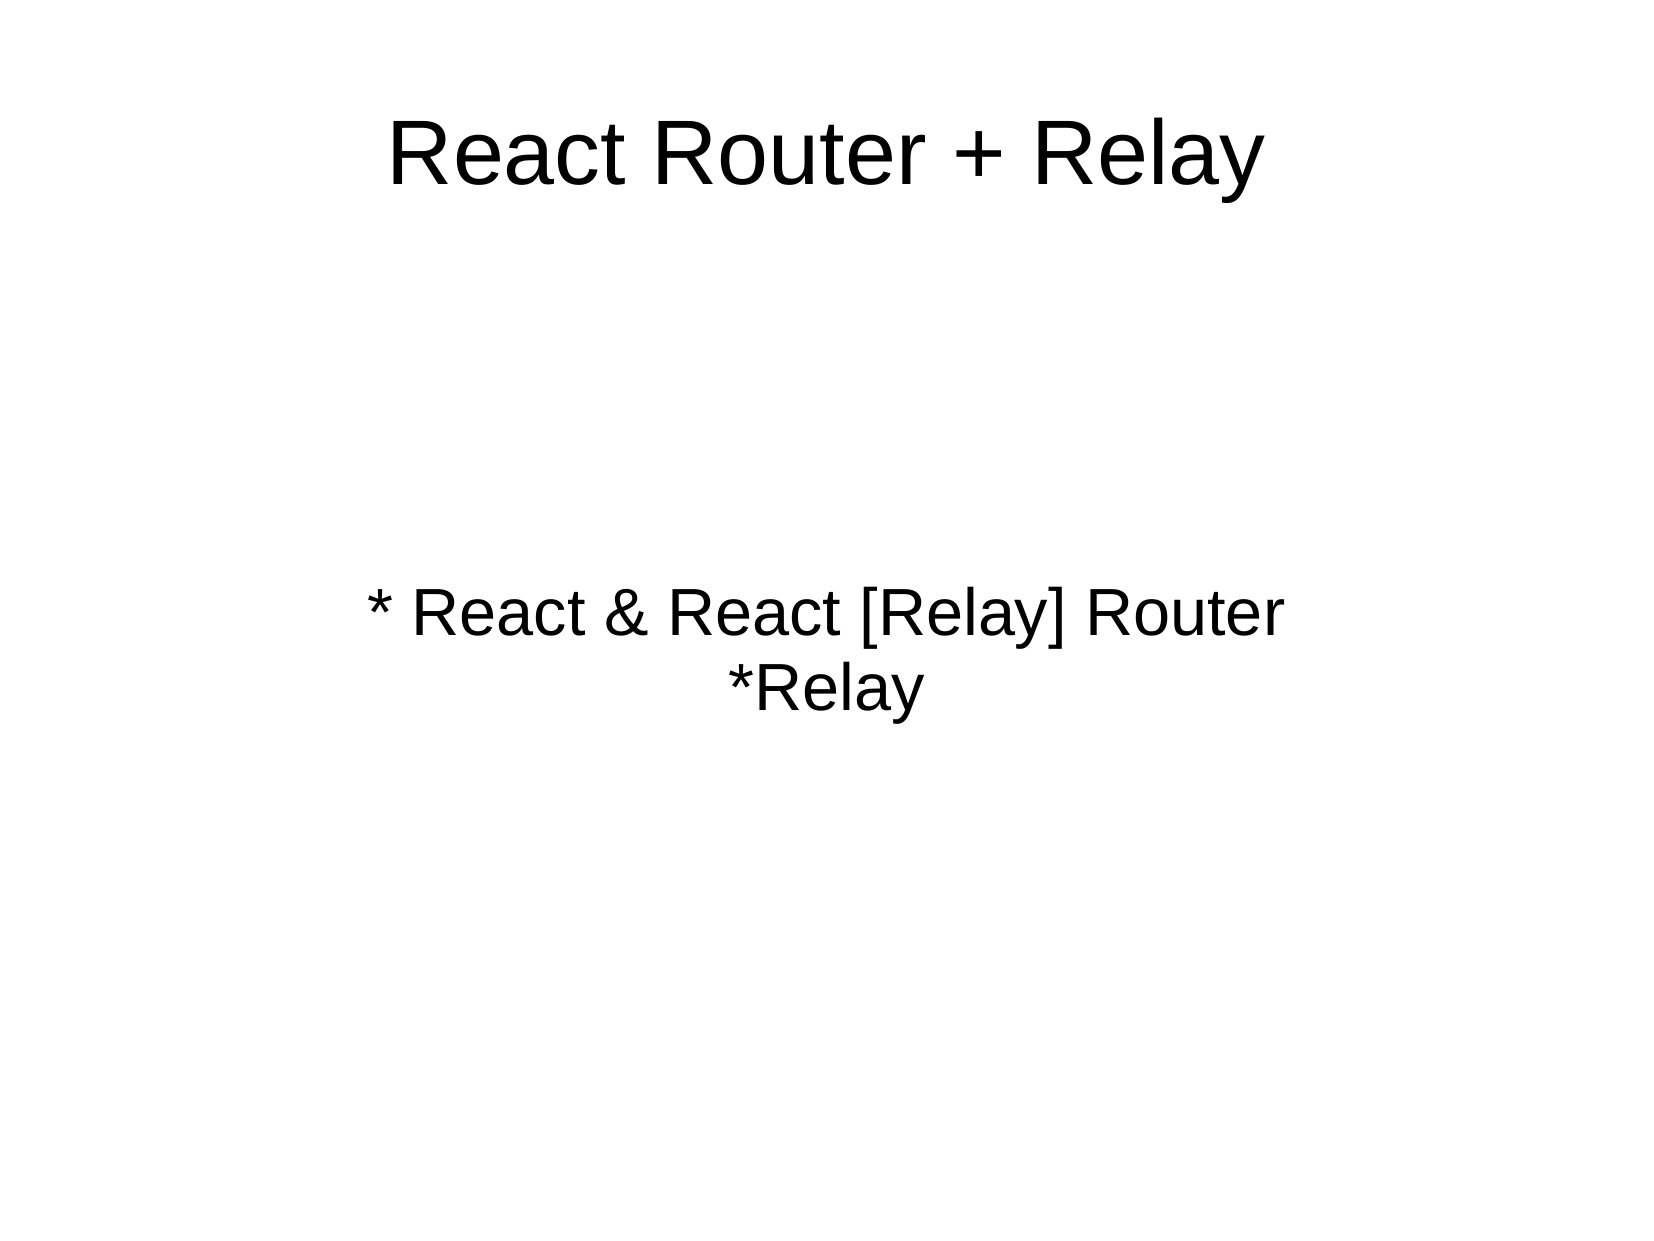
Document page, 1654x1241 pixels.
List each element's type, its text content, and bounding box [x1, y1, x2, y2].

title React Router + Relay [82, 49, 1571, 257]
subtitle * React & React [Relay] Router *Relay [82, 290, 1571, 1010]
